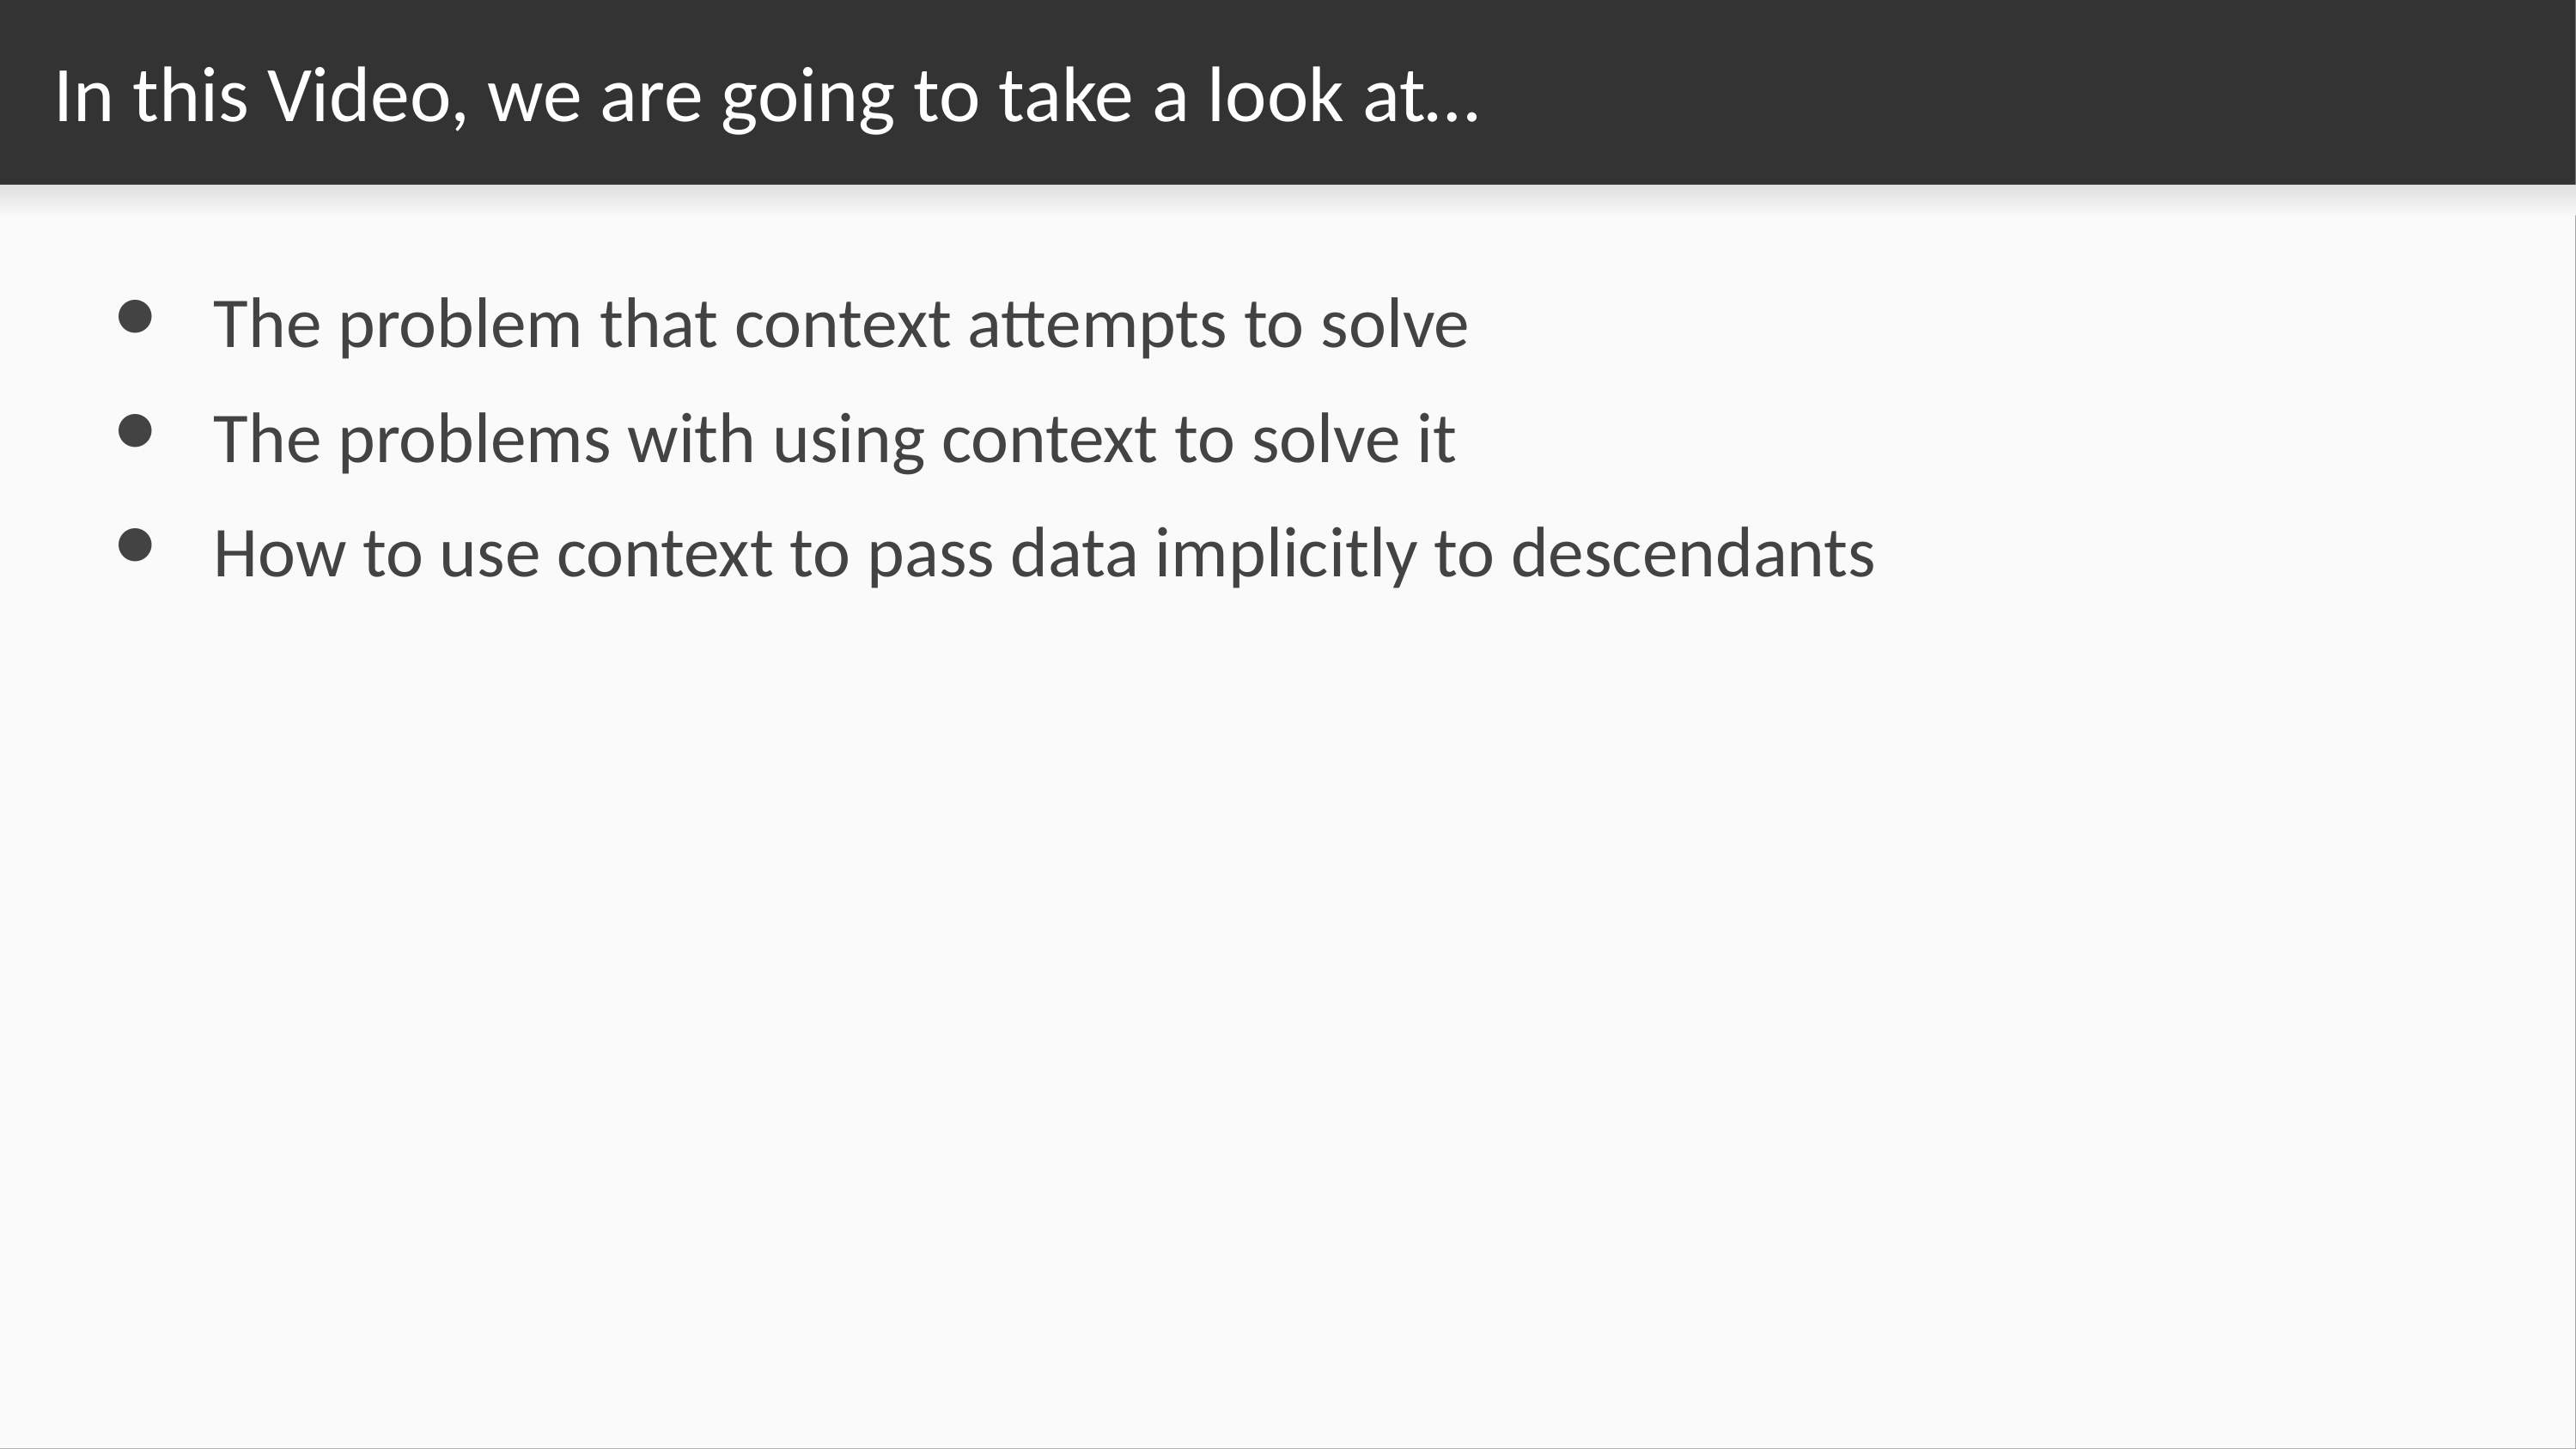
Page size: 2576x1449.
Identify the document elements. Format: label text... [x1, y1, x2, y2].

list The problem that context attempts to solve The problems with using context to solve it How to use context to pass data implicitly to descendants [59, 250, 2514, 1384]
title In this Video, we are going to take a look at… [27, 4, 2514, 175]
